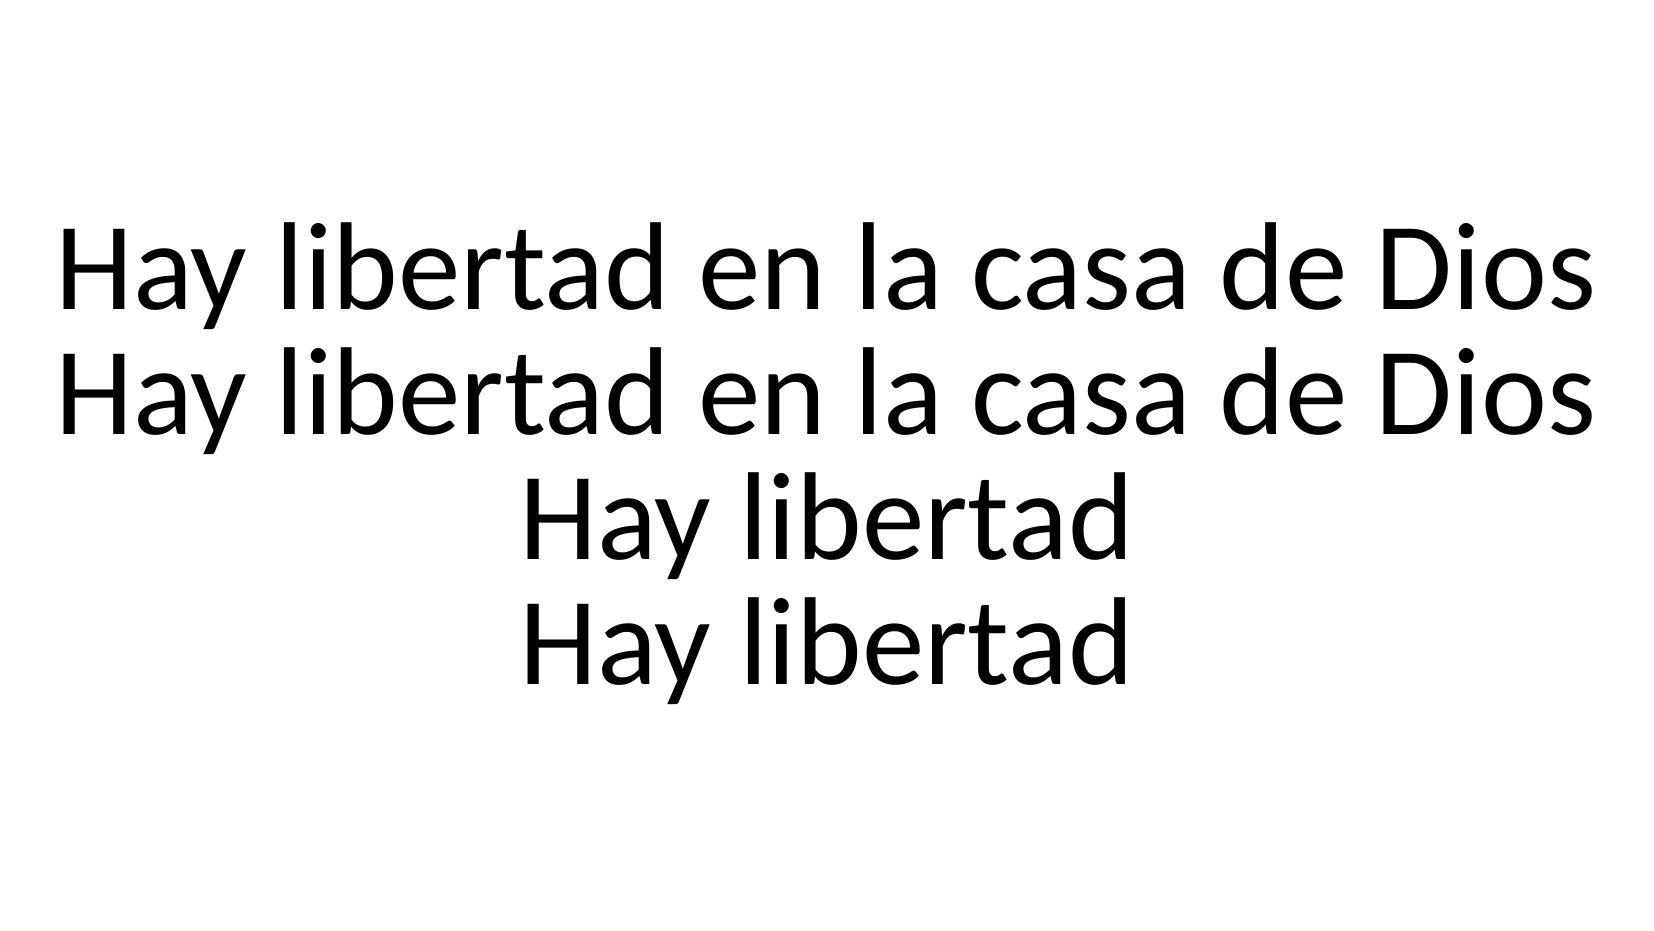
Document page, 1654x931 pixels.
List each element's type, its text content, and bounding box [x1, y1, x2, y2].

title Hay libertad en la casa de Dios Hay libertad en la casa de Dios Hay libertad Hay libertad [0, 1, 1654, 931]
